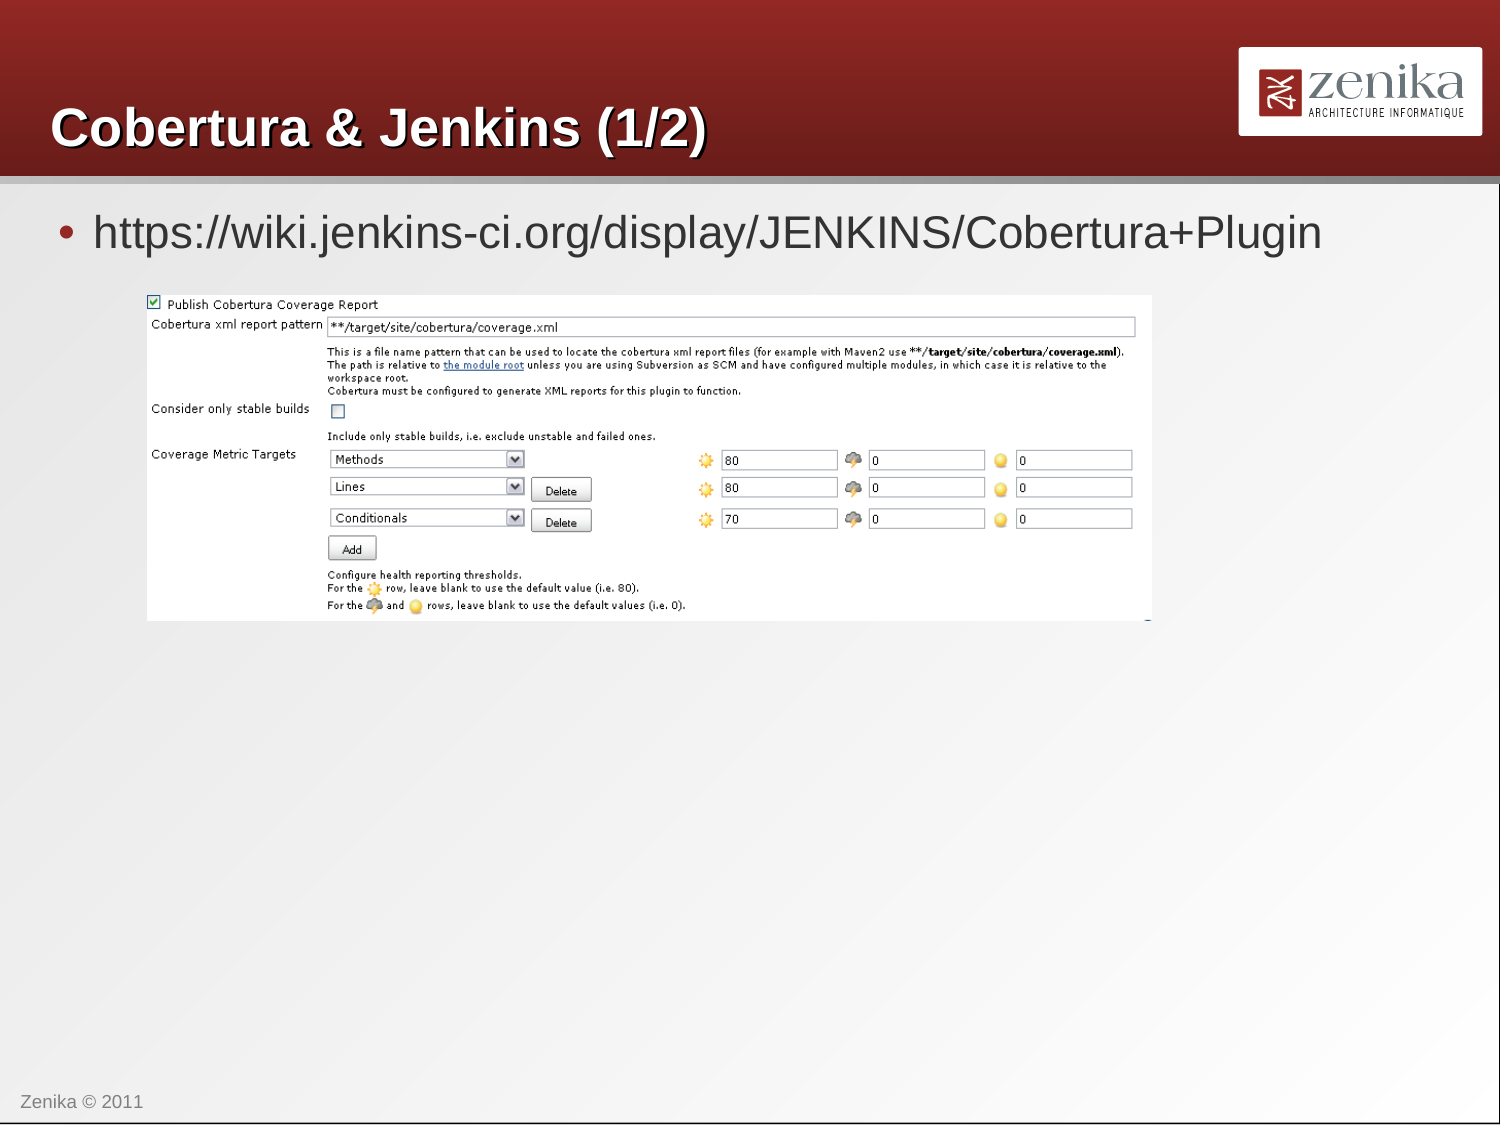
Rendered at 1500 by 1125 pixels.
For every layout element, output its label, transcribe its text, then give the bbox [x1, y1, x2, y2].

list https://wiki.jenkins-ci.org/display/JENKINS/Cobertura+Plugin [59, 206, 1444, 1021]
title Cobertura & Jenkins (1/2) [50, 15, 1206, 180]
picture [1257, 58, 1464, 125]
